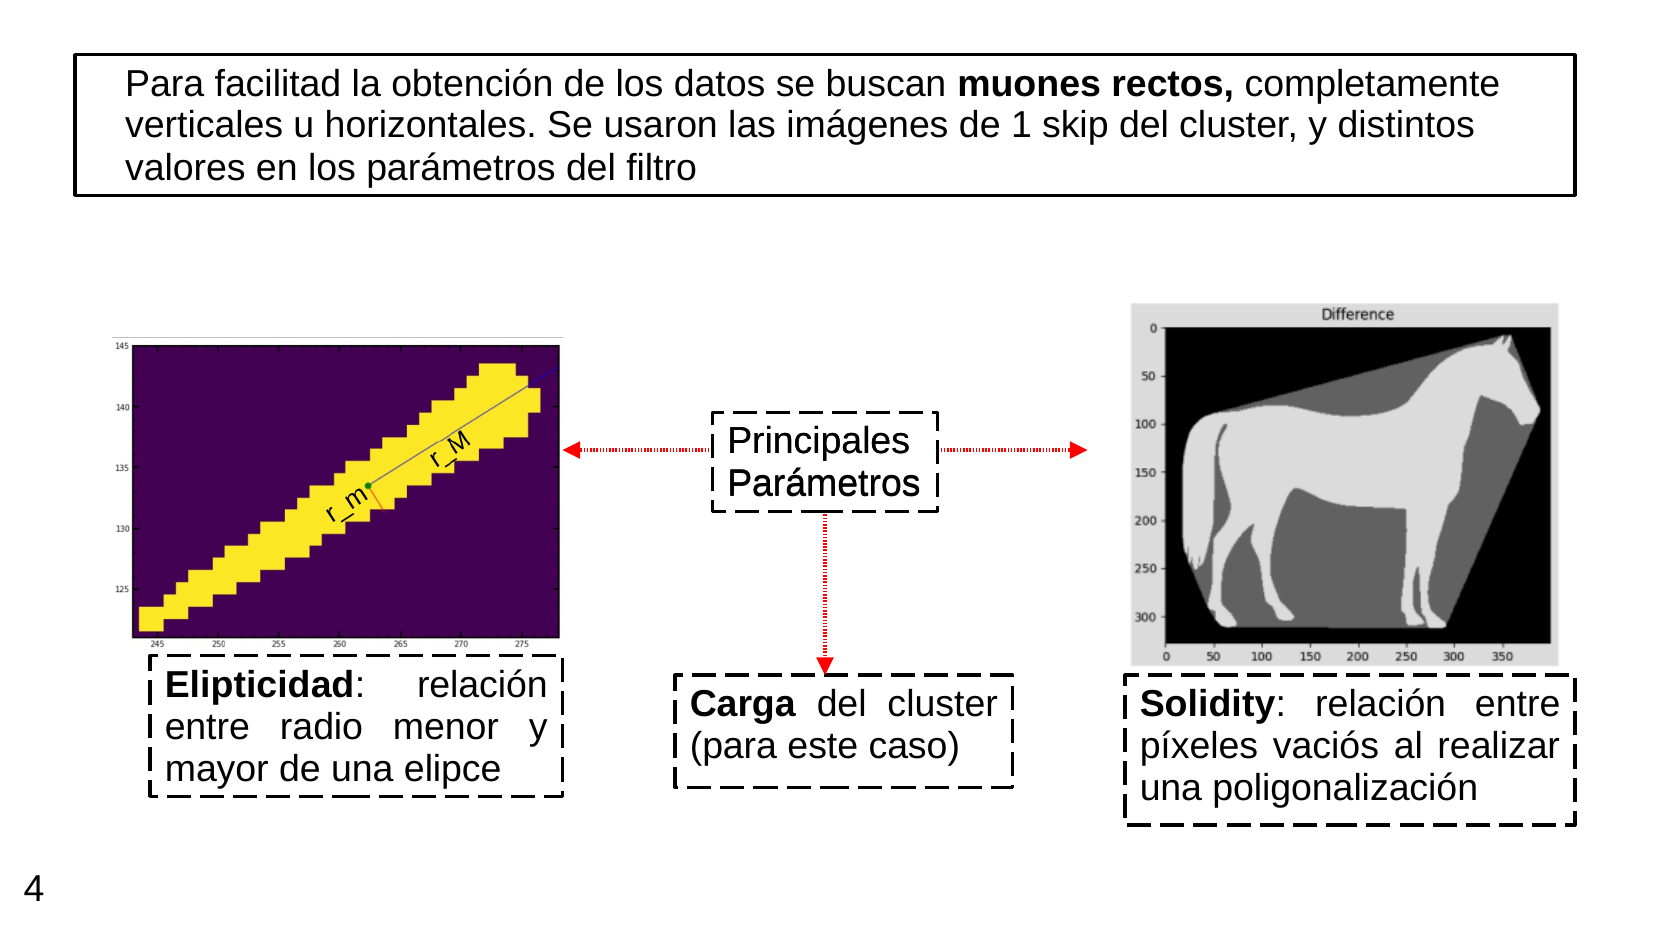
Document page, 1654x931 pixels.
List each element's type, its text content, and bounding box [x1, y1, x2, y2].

picture [112, 337, 563, 650]
text_box Solidity: relación entre píxeles vaciós al realizar una poligonalización [1125, 675, 1576, 826]
text_box Para facilitad la obtención de los datos se buscan muones rectos, completamente verticales u horizontales. Se usaron las imágenes de 1 skip del cluster, y distintos valores en los parámetros del filtro [75, 54, 1576, 196]
text_box Carga del cluster (para este caso) [675, 675, 1013, 788]
text_box <number> [8, 860, 638, 931]
text_box Principales Parámetros [712, 412, 938, 512]
text_box Elipticidad: relación entre radio menor y mayor de una elipce [150, 655, 563, 797]
picture [1125, 299, 1562, 675]
